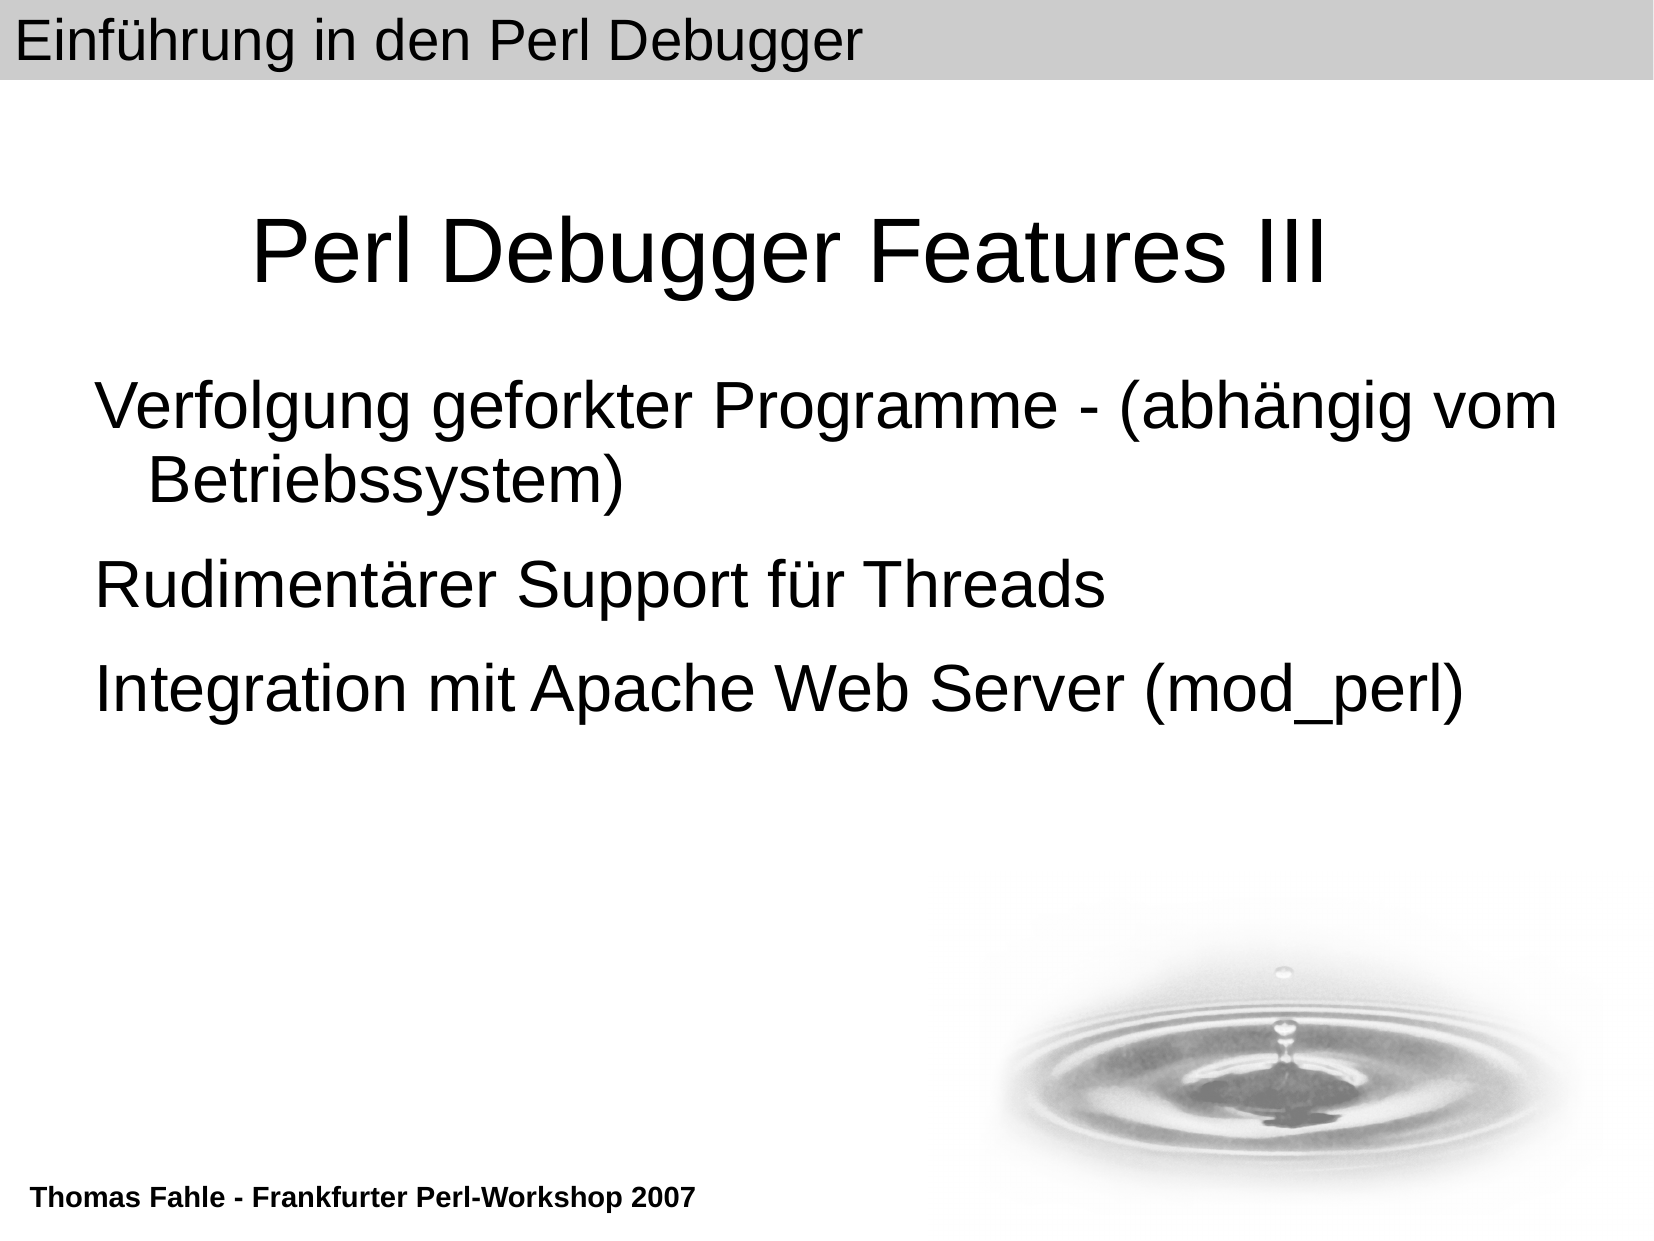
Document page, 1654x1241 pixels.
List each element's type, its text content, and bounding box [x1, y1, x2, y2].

title Perl Debugger Features III [47, 147, 1536, 355]
list Verfolgung geforkter Programme - (abhängig vom Betriebssystem) Rudimentärer Support für Threads Integration mit Apache Web Server (mod_perl) [76, 367, 1565, 975]
picture [0, 80, 1654, 1241]
